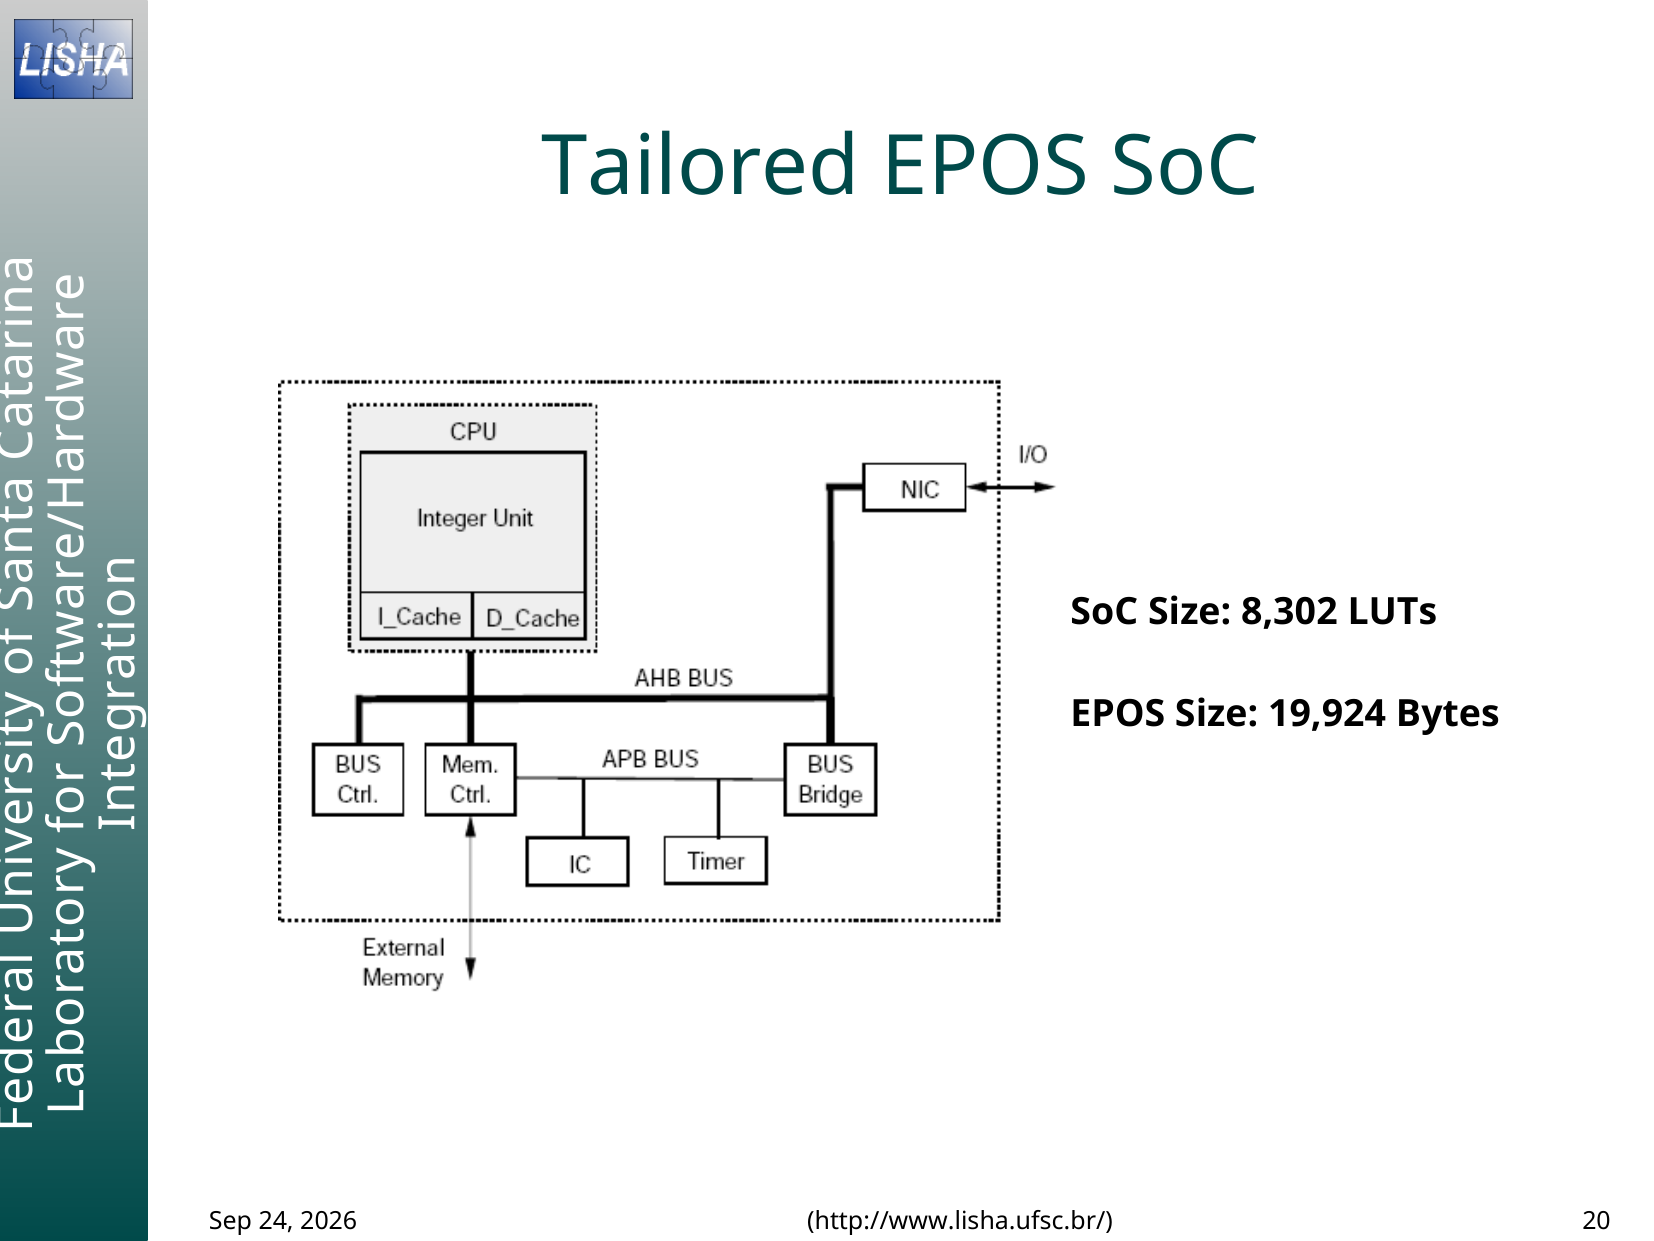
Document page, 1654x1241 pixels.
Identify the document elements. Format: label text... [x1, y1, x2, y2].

picture [14, 19, 133, 99]
list SoC Size: 8,302 LUTs EPOS Size: 19,924 Bytes [1023, 584, 1625, 880]
picture [278, 370, 1059, 993]
title Tailored EPOS SoC [206, 58, 1595, 267]
